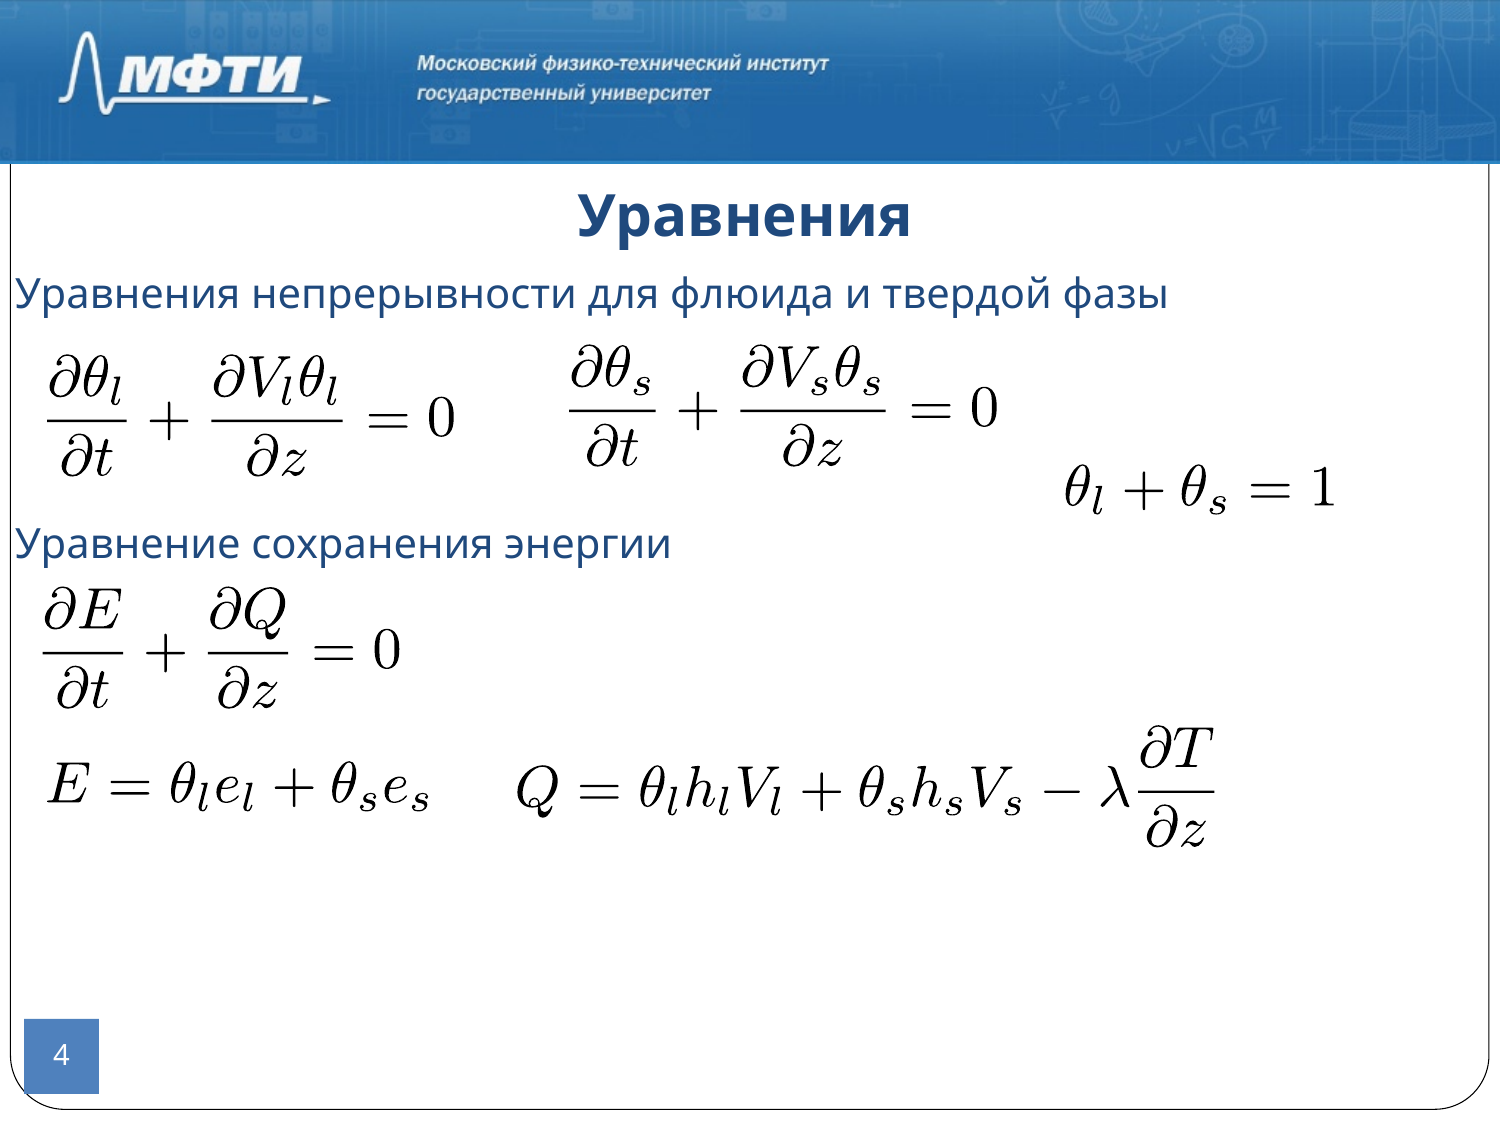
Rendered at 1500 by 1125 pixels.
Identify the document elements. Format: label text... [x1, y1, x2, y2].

text_box <номер> [24, 1018, 99, 1094]
text_box Уравнения [106, 160, 1384, 259]
text_box [514, 725, 1215, 848]
text_box [42, 586, 402, 709]
text_box [47, 344, 457, 477]
text_box [1063, 464, 1339, 515]
text_box Уравнения непрерывности для флюида и твердой фазы Уравнение сохранения энергии [0, 259, 1475, 1005]
text_box [44, 761, 431, 812]
picture [0, 0, 1500, 164]
text_box [569, 344, 999, 467]
